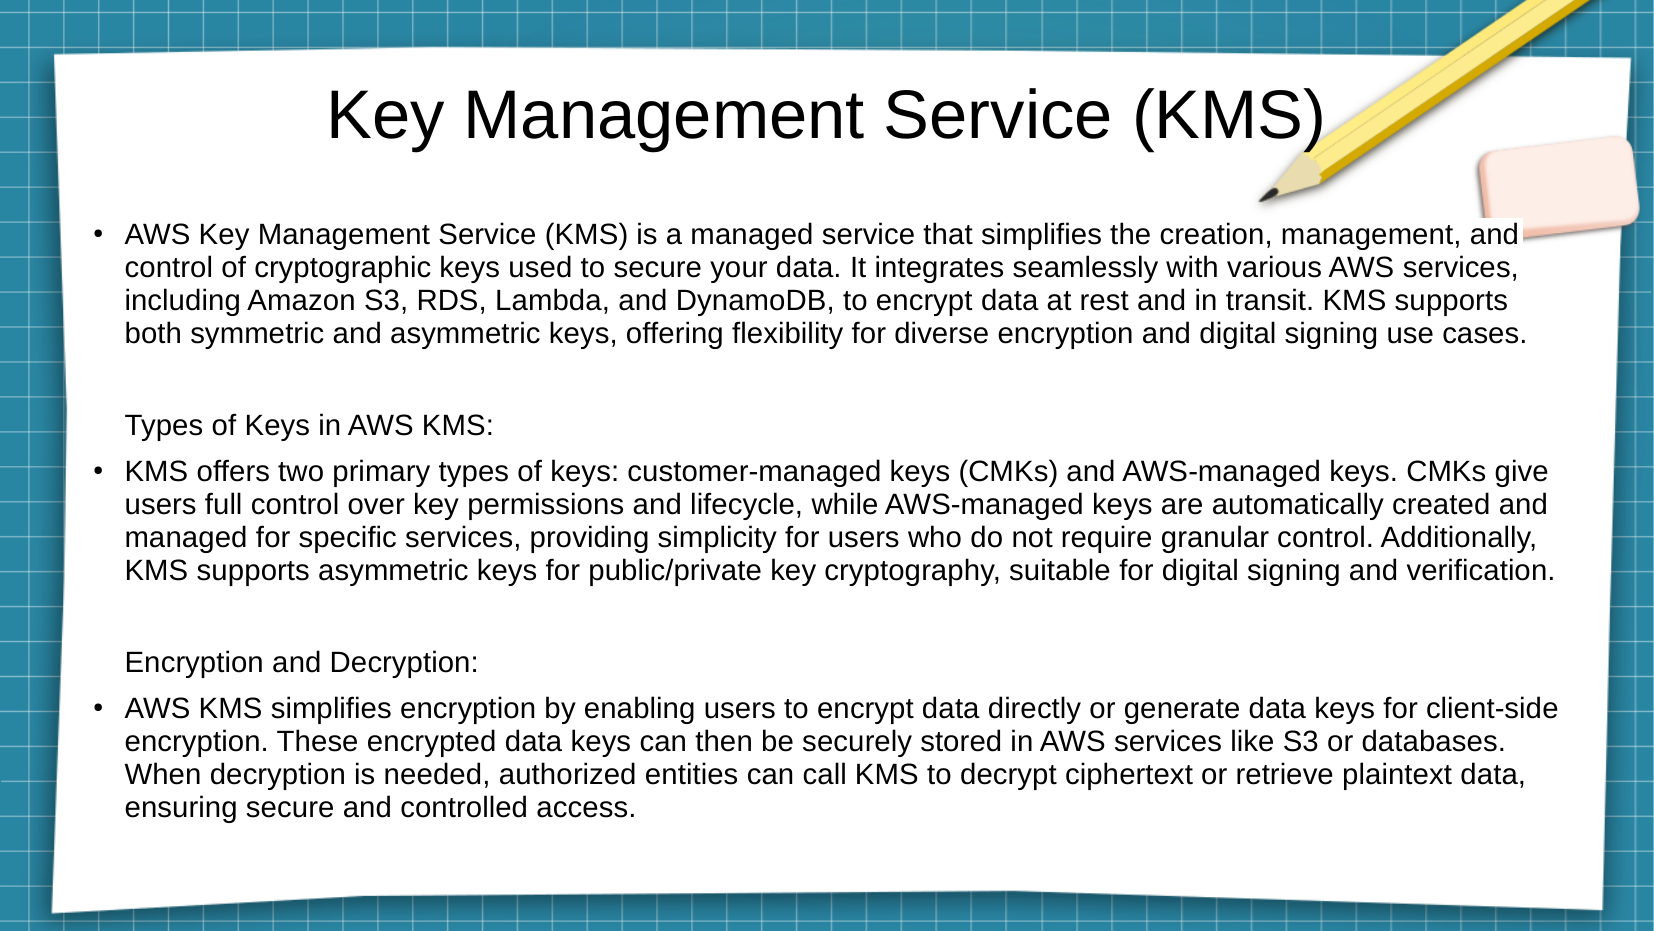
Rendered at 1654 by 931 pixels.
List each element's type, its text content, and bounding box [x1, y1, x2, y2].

picture [0, 0, 1654, 931]
title Key Management Service (KMS) [82, 37, 1571, 193]
list AWS Key Management Service (KMS) is a managed service that simplifies the creation, management, and control of cryptographic keys used to secure your data. It integrates seamlessly with various AWS services, including Amazon S3, RDS, Lambda, and DynamoDB, to encrypt data at rest and in transit. KMS supports both symmetric and asymmetric keys, offering flexibility for diverse encryption and digital signing use cases. Types of Keys in AWS KMS: KMS offers two primary types of keys: customer-managed keys (CMKs) and AWS-managed keys. CMKs give users full control over key permissions and lifecycle, while AWS-managed keys are automatically created and managed for specific services, providing simplicity for users who do not require granular control. Additionally, KMS supports asymmetric keys for public/private key cryptography, suitable for digital signing and verification. Encryption and Decryption: AWS KMS simplifies encryption by enabling users to encrypt data directly or generate data keys for client-side encryption. These encrypted data keys can then be securely stored in AWS services like S3 or databases. When decryption is needed, authorized entities can call KMS to decrypt ciphertext or retrieve plaintext data, ensuring secure and controlled access. [82, 217, 1571, 863]
